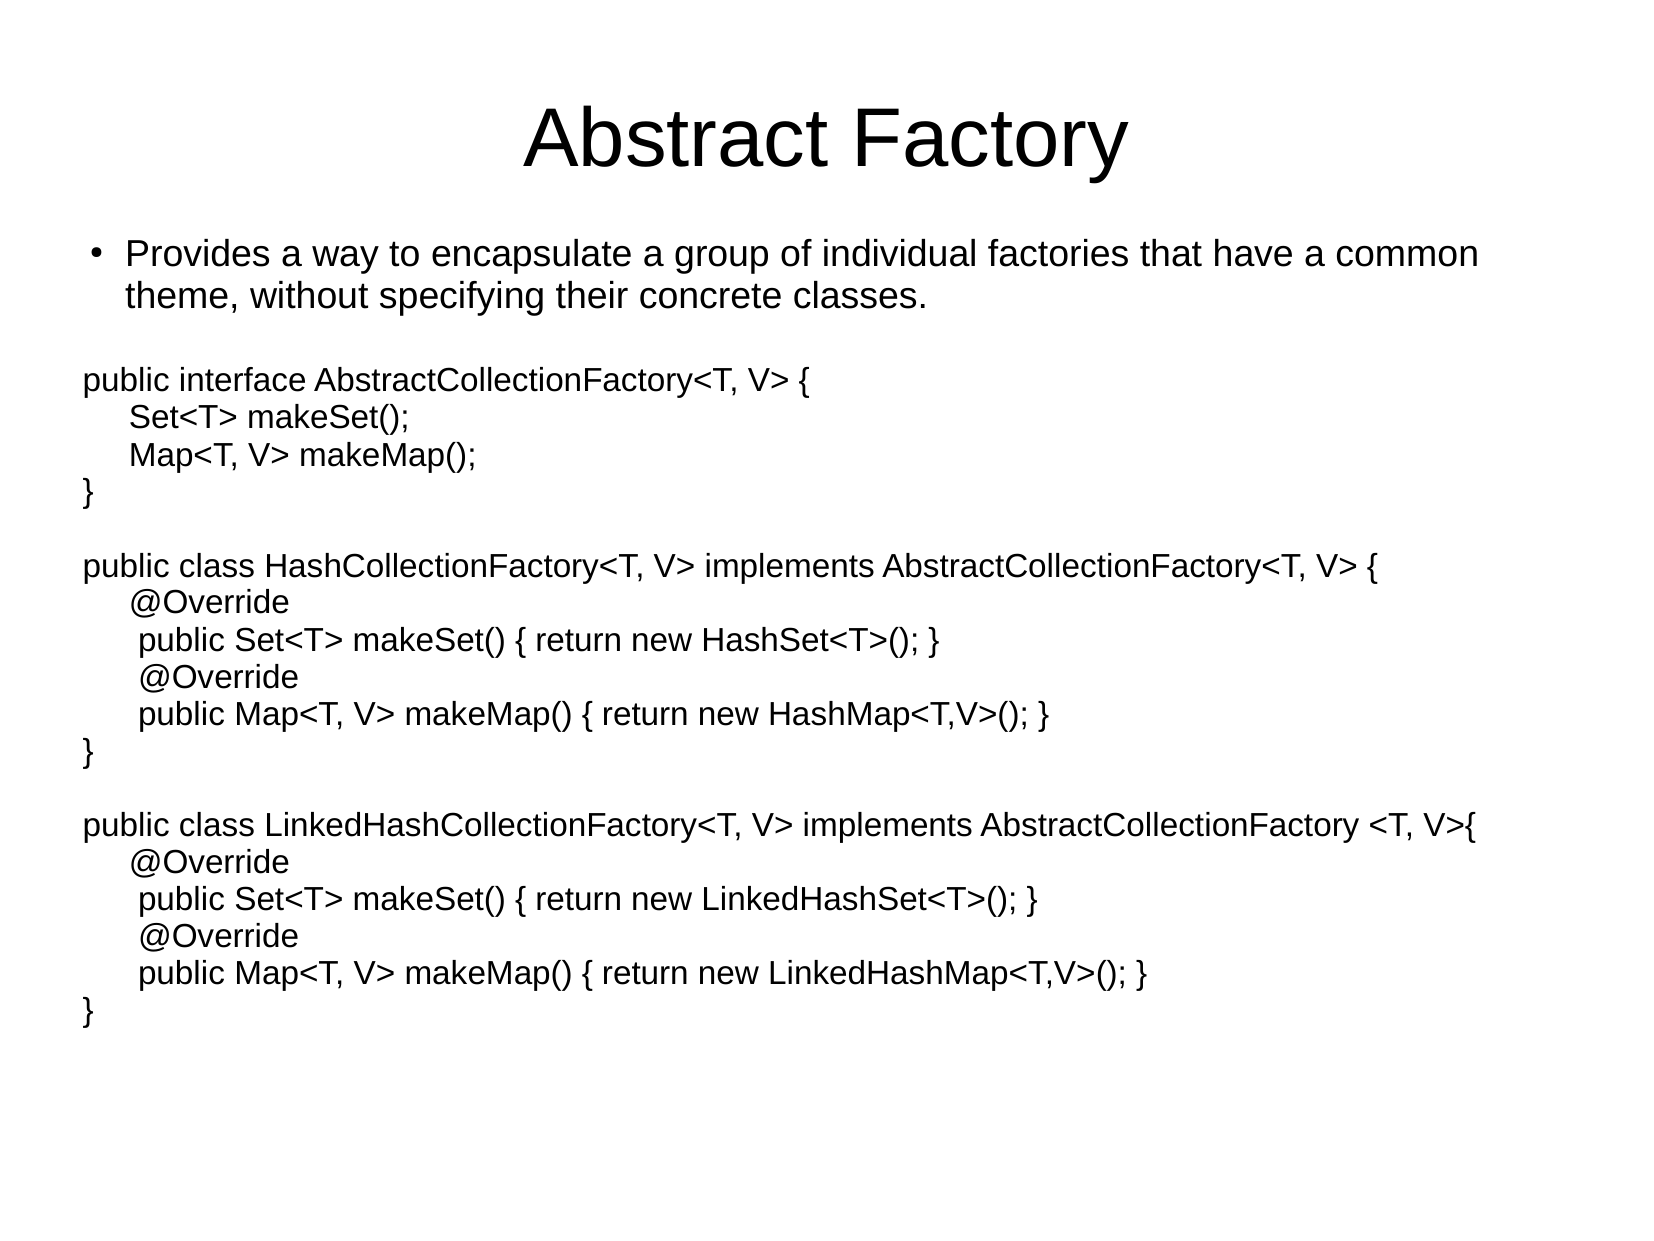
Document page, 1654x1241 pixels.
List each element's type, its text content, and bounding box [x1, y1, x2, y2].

text_box Provides a way to encapsulate a group of individual factories that have a common theme, without specifying their concrete classes. [75, 225, 1531, 324]
title Abstract Factory [82, 49, 1571, 226]
subtitle public interface AbstractCollectionFactory<T, V> { Set<T> makeSet(); Map<T, V> makeMap(); } public class HashCollectionFactory<T, V> implements AbstractCollectionFactory<T, V> { @Override public Set<T> makeSet() { return new HashSet<T>(); } @Override public Map<T, V> makeMap() { return new HashMap<T,V>(); } } public class LinkedHashCollectionFactory<T, V> implements AbstractCollectionFactory <T, V>{ @Override public Set<T> makeSet() { return new LinkedHashSet<T>(); } @Override public Map<T, V> makeMap() { return new LinkedHashMap<T,V>(); } } [82, 250, 1571, 1141]
